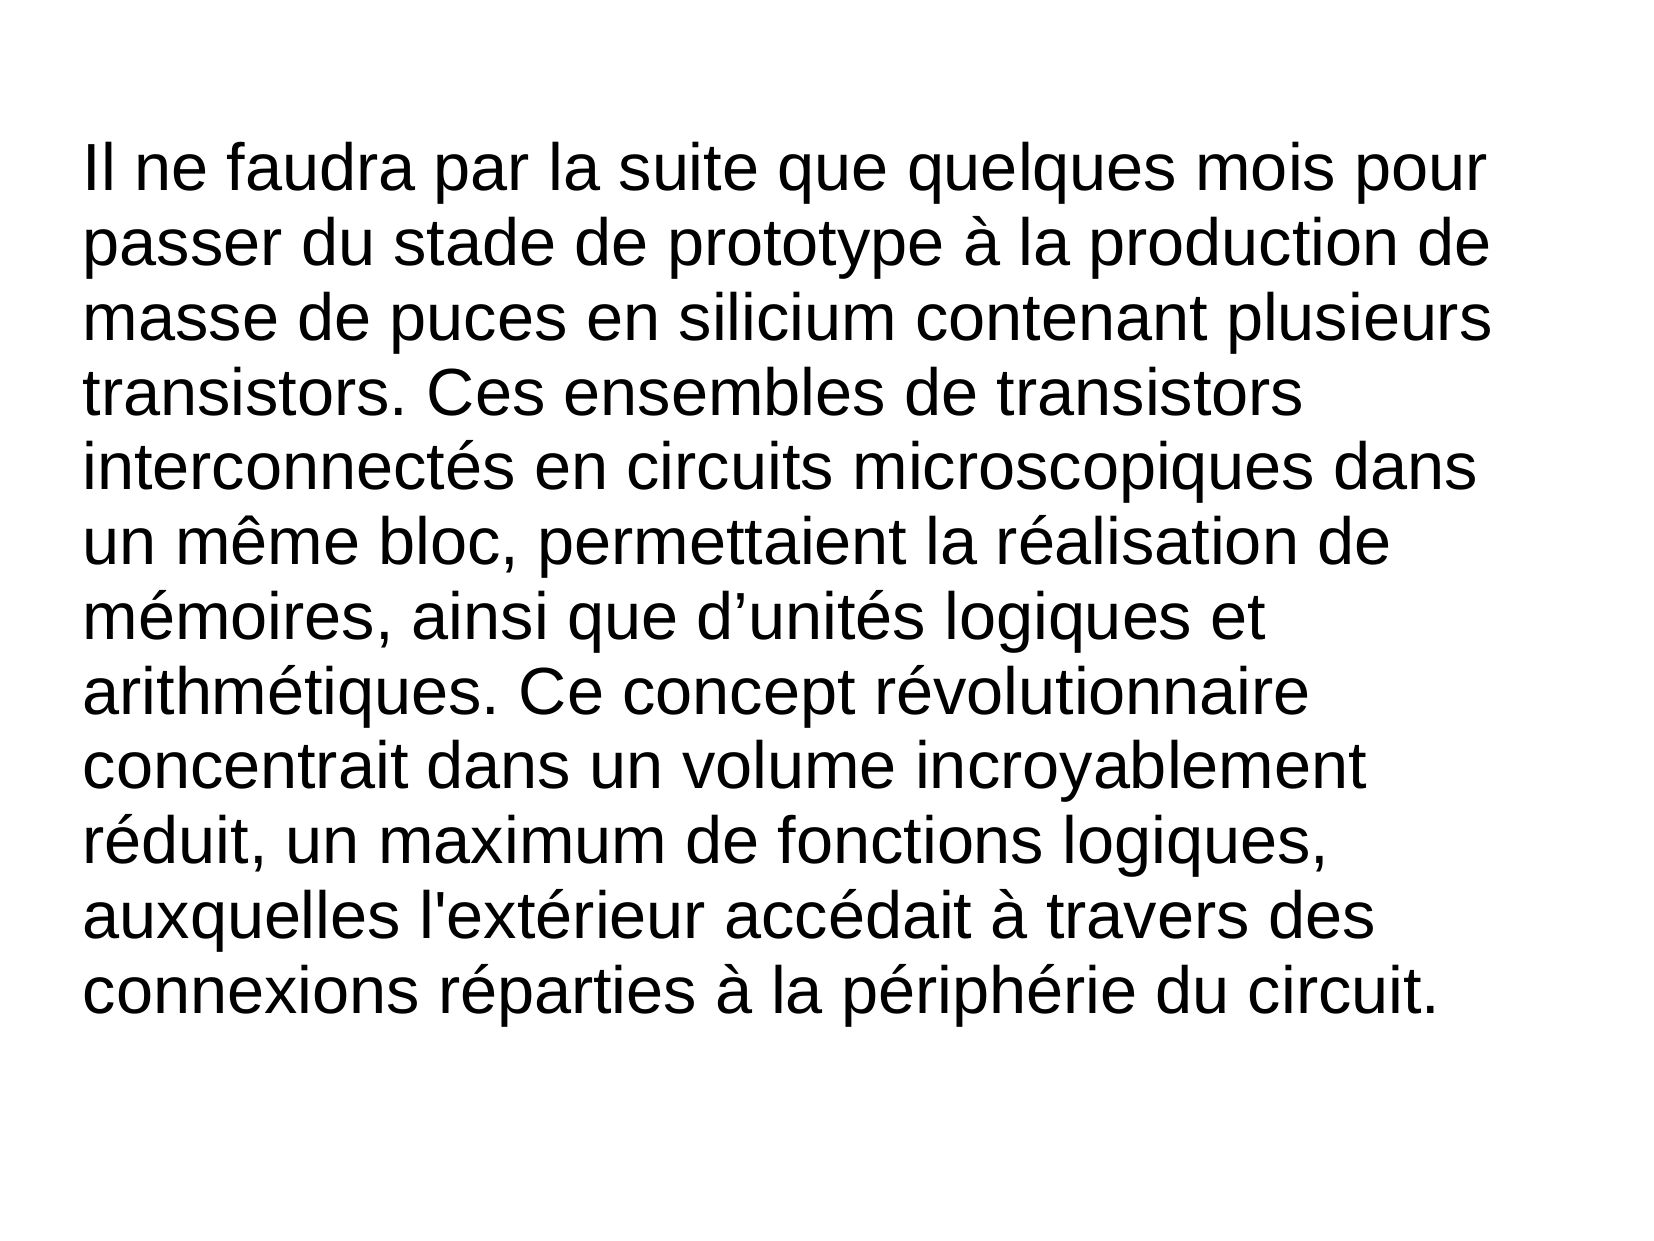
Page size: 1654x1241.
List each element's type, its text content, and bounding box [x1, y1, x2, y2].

subtitle Il ne faudra par la suite que quelques mois pour passer du stade de prototype à la production de masse de puces en silicium contenant plusieurs transistors. Ces ensembles de transistors interconnectés en circuits microscopiques dans un même bloc, permettaient la réalisation de mémoires, ainsi que d’unités logiques et arithmétiques. Ce concept révolutionnaire concentrait dans un volume incroyablement réduit, un maximum de fonctions logiques, auxquelles l'extérieur accédait à travers des connexions réparties à la périphérie du circuit. [82, 49, 1571, 1109]
